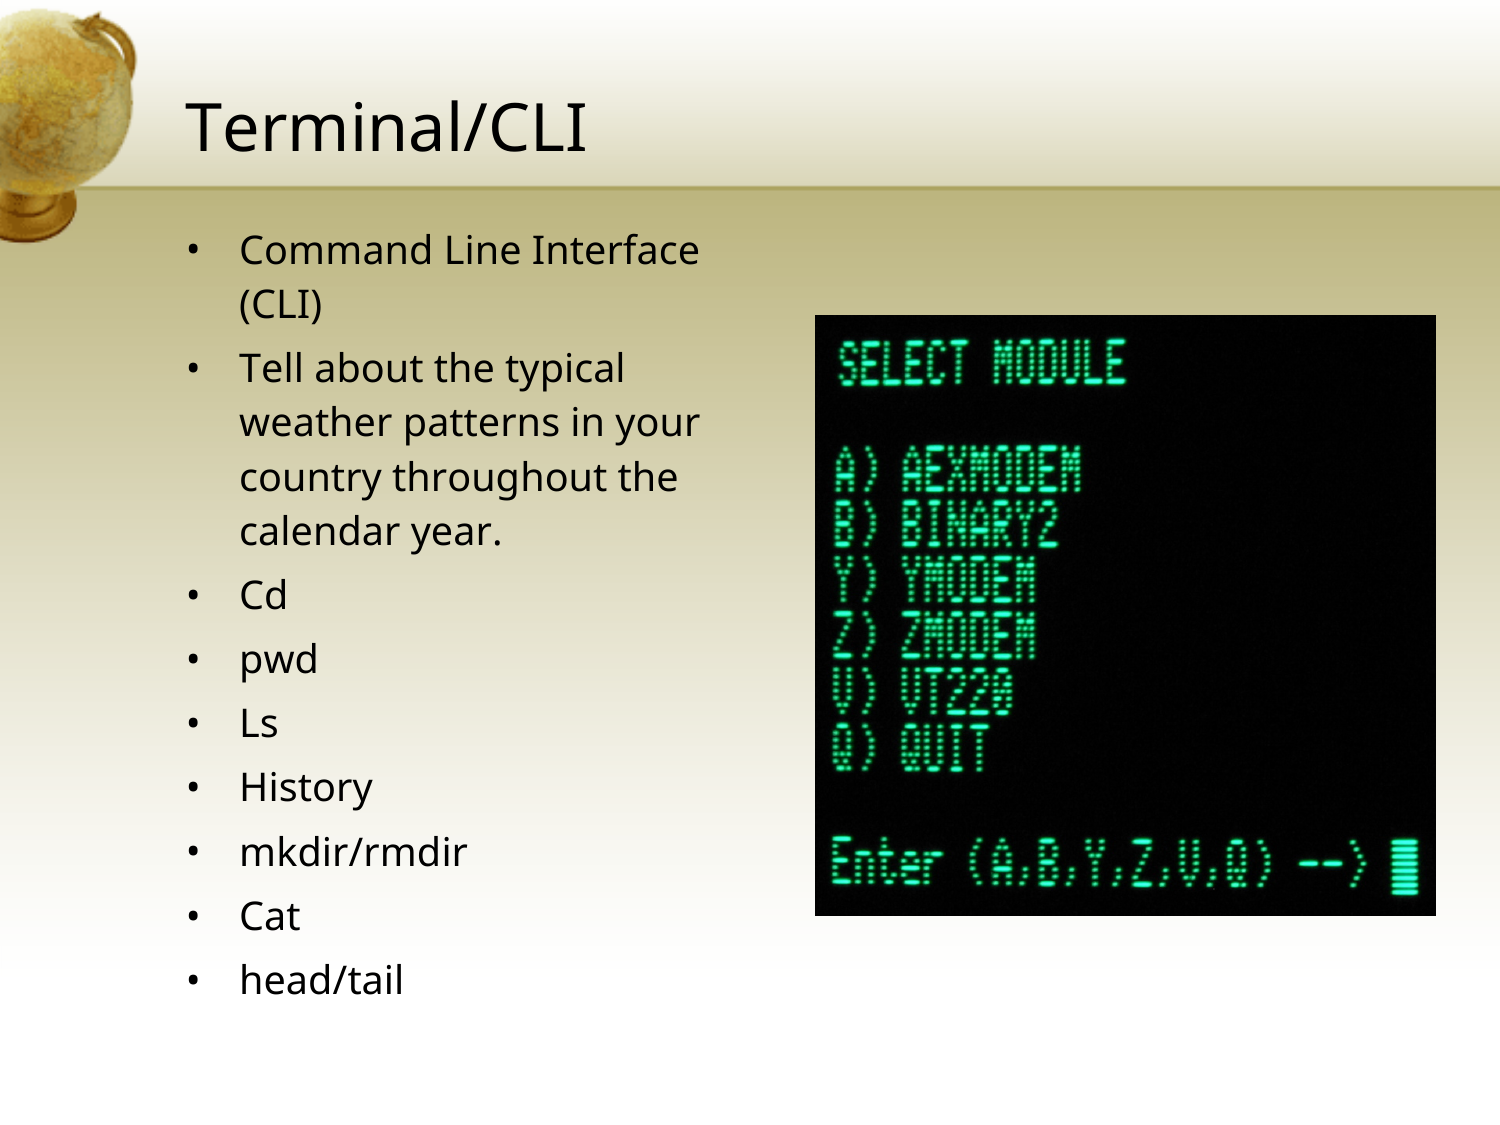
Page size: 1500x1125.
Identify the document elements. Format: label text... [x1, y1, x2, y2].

picture [0, 0, 1500, 1125]
title Terminal/CLI [171, 36, 1436, 179]
list Command Line Interface (CLI) Tell about the typical weather patterns in your country throughout the calendar year. Cd pwd Ls History mkdir/rmdir Cat head/tail [171, 214, 791, 1018]
